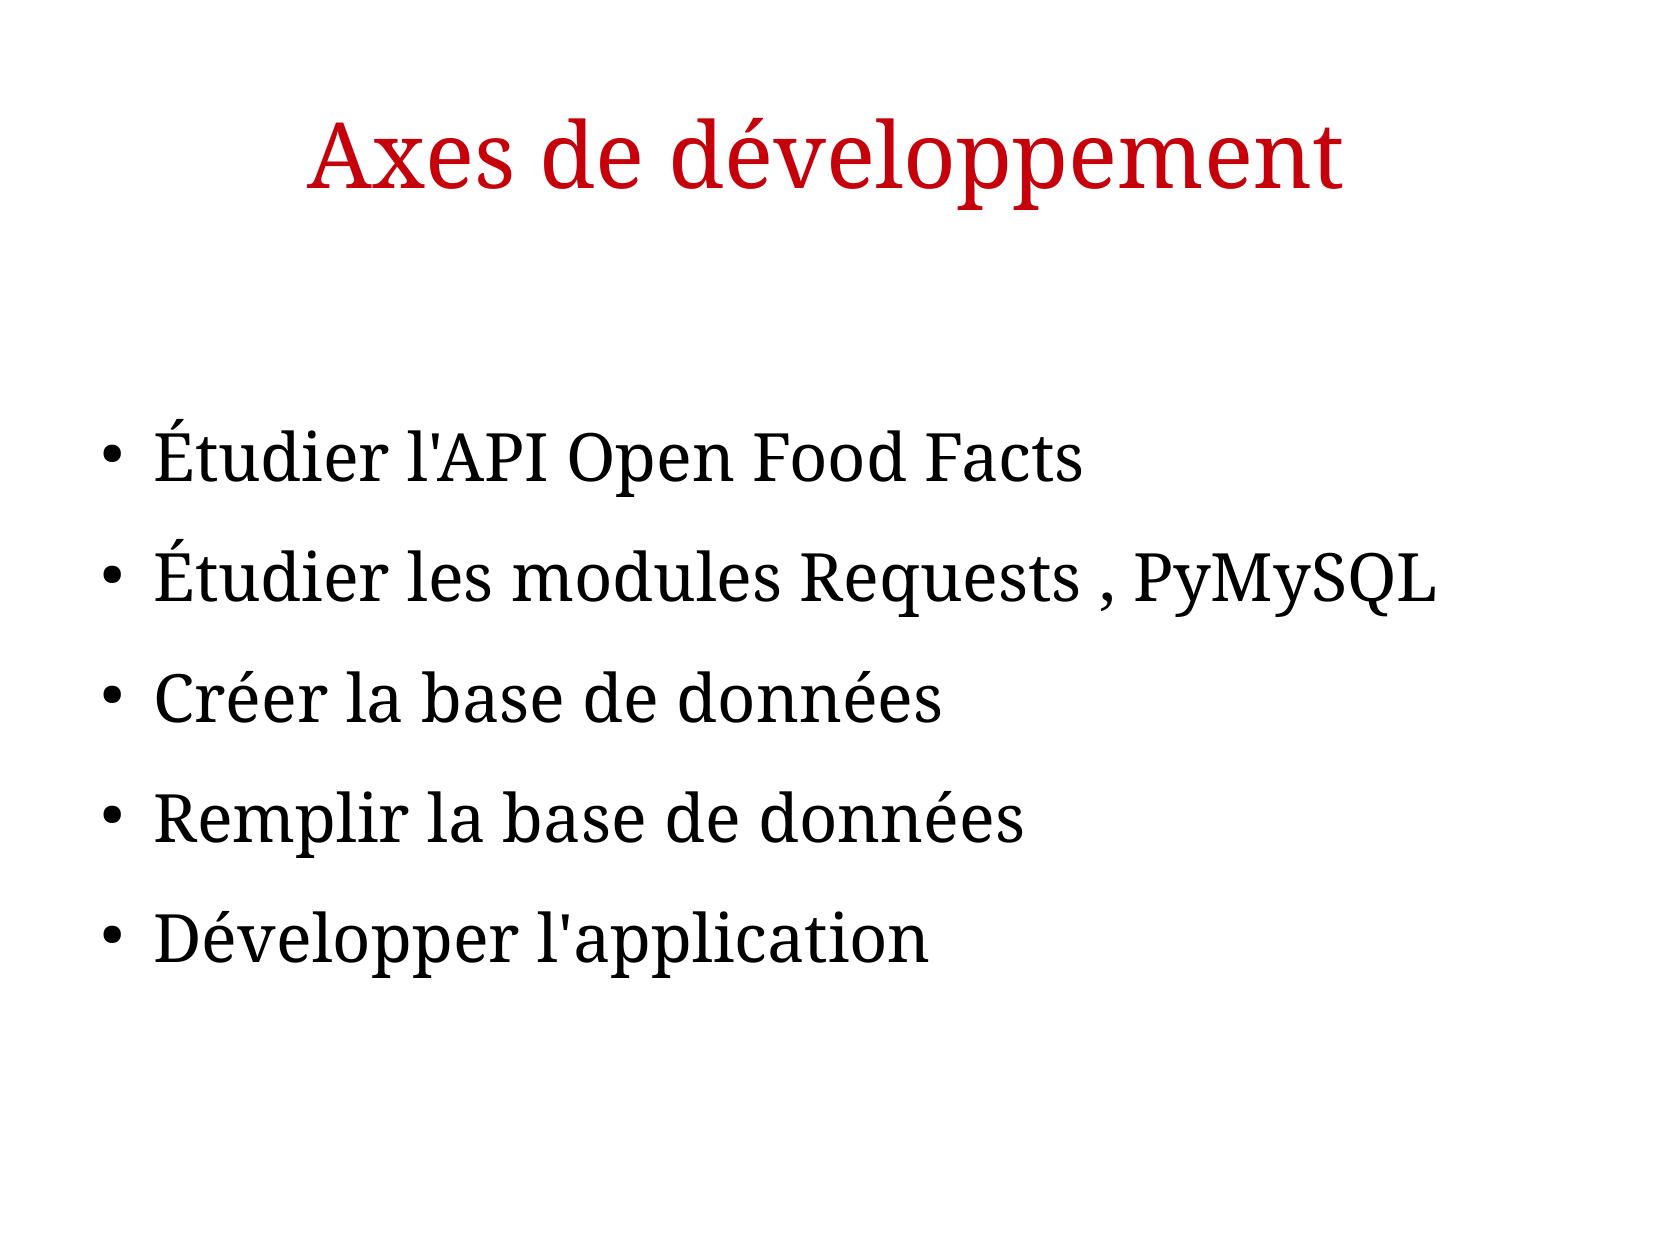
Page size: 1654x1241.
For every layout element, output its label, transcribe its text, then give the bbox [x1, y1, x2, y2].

list Étudier l'API Open Food Facts Étudier les modules Requests , PyMySQL Créer la base de données Remplir la base de données Développer l'application [82, 290, 1571, 1109]
title Axes de développement [82, 49, 1571, 257]
